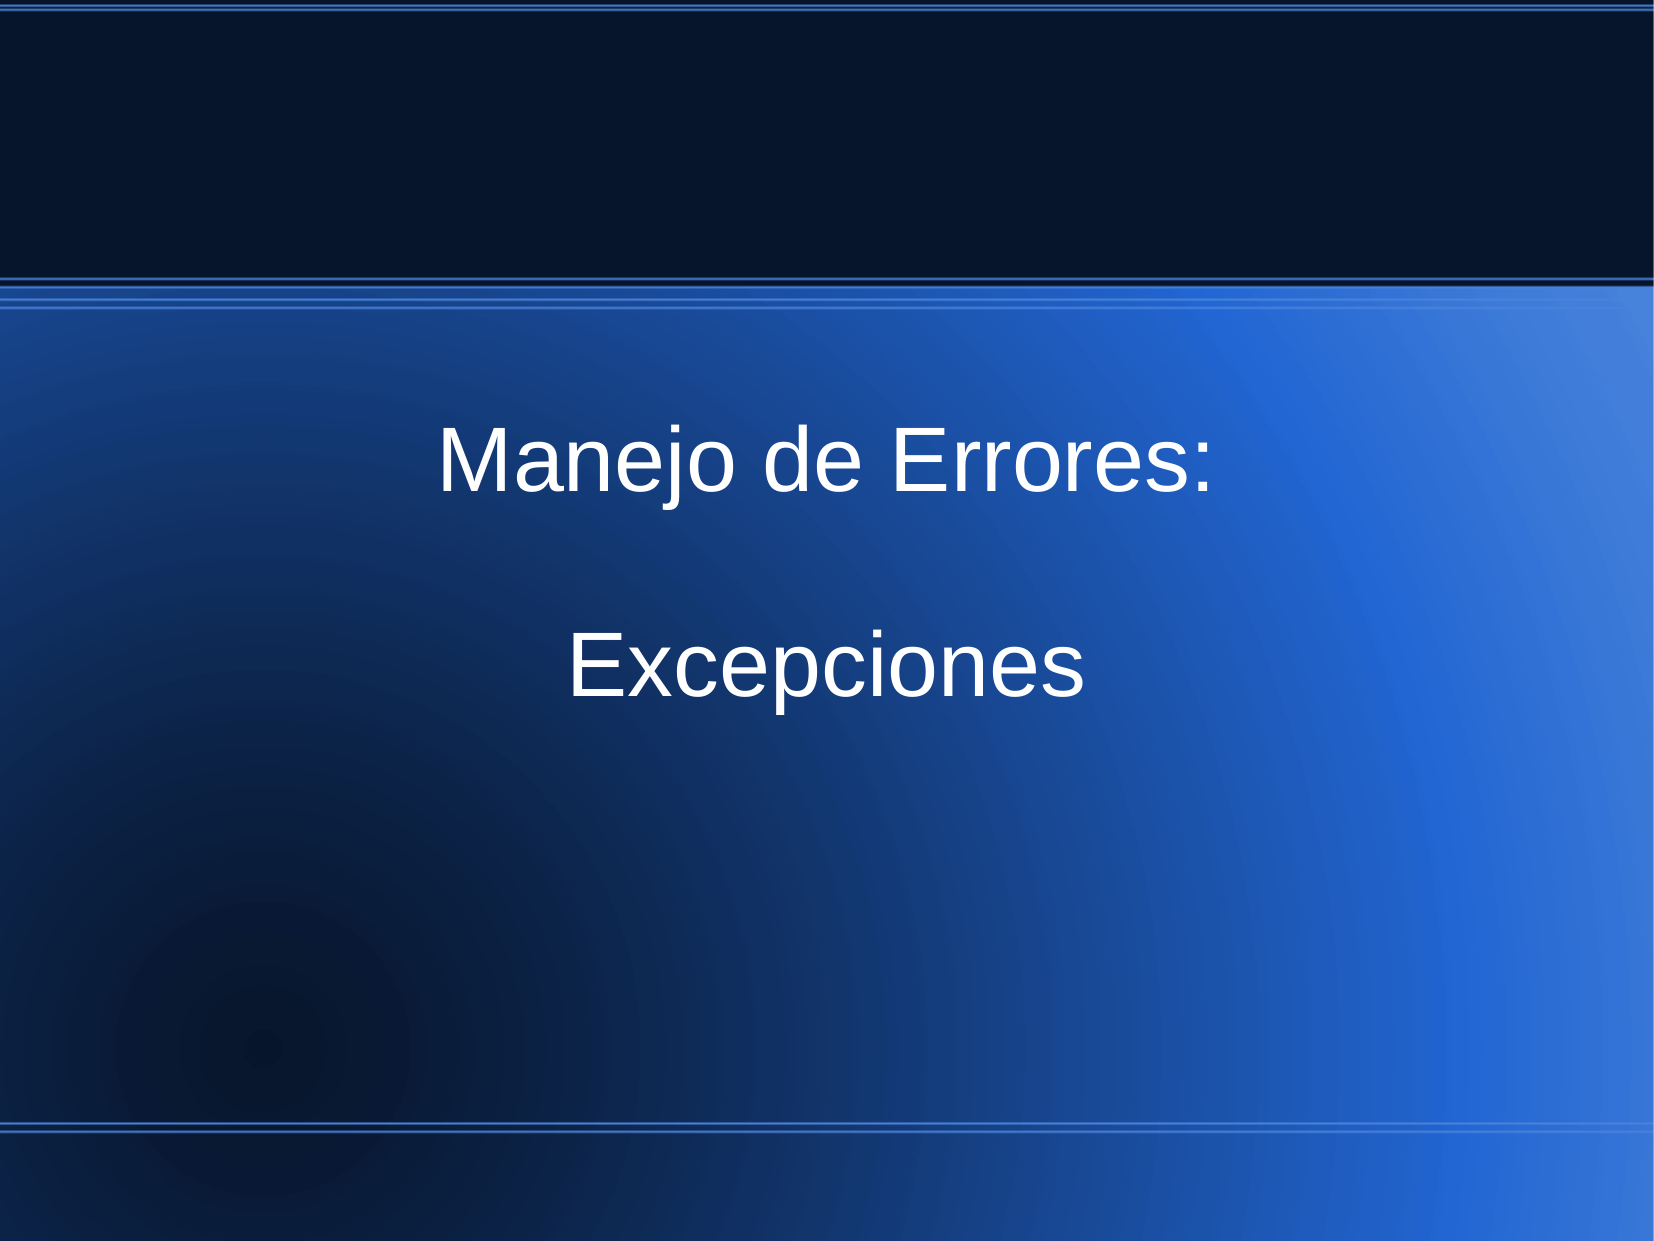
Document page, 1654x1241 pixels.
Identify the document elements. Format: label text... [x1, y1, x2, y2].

picture [0, 0, 1654, 1241]
subtitle Manejo de Errores: Excepciones [82, 49, 1571, 1075]
